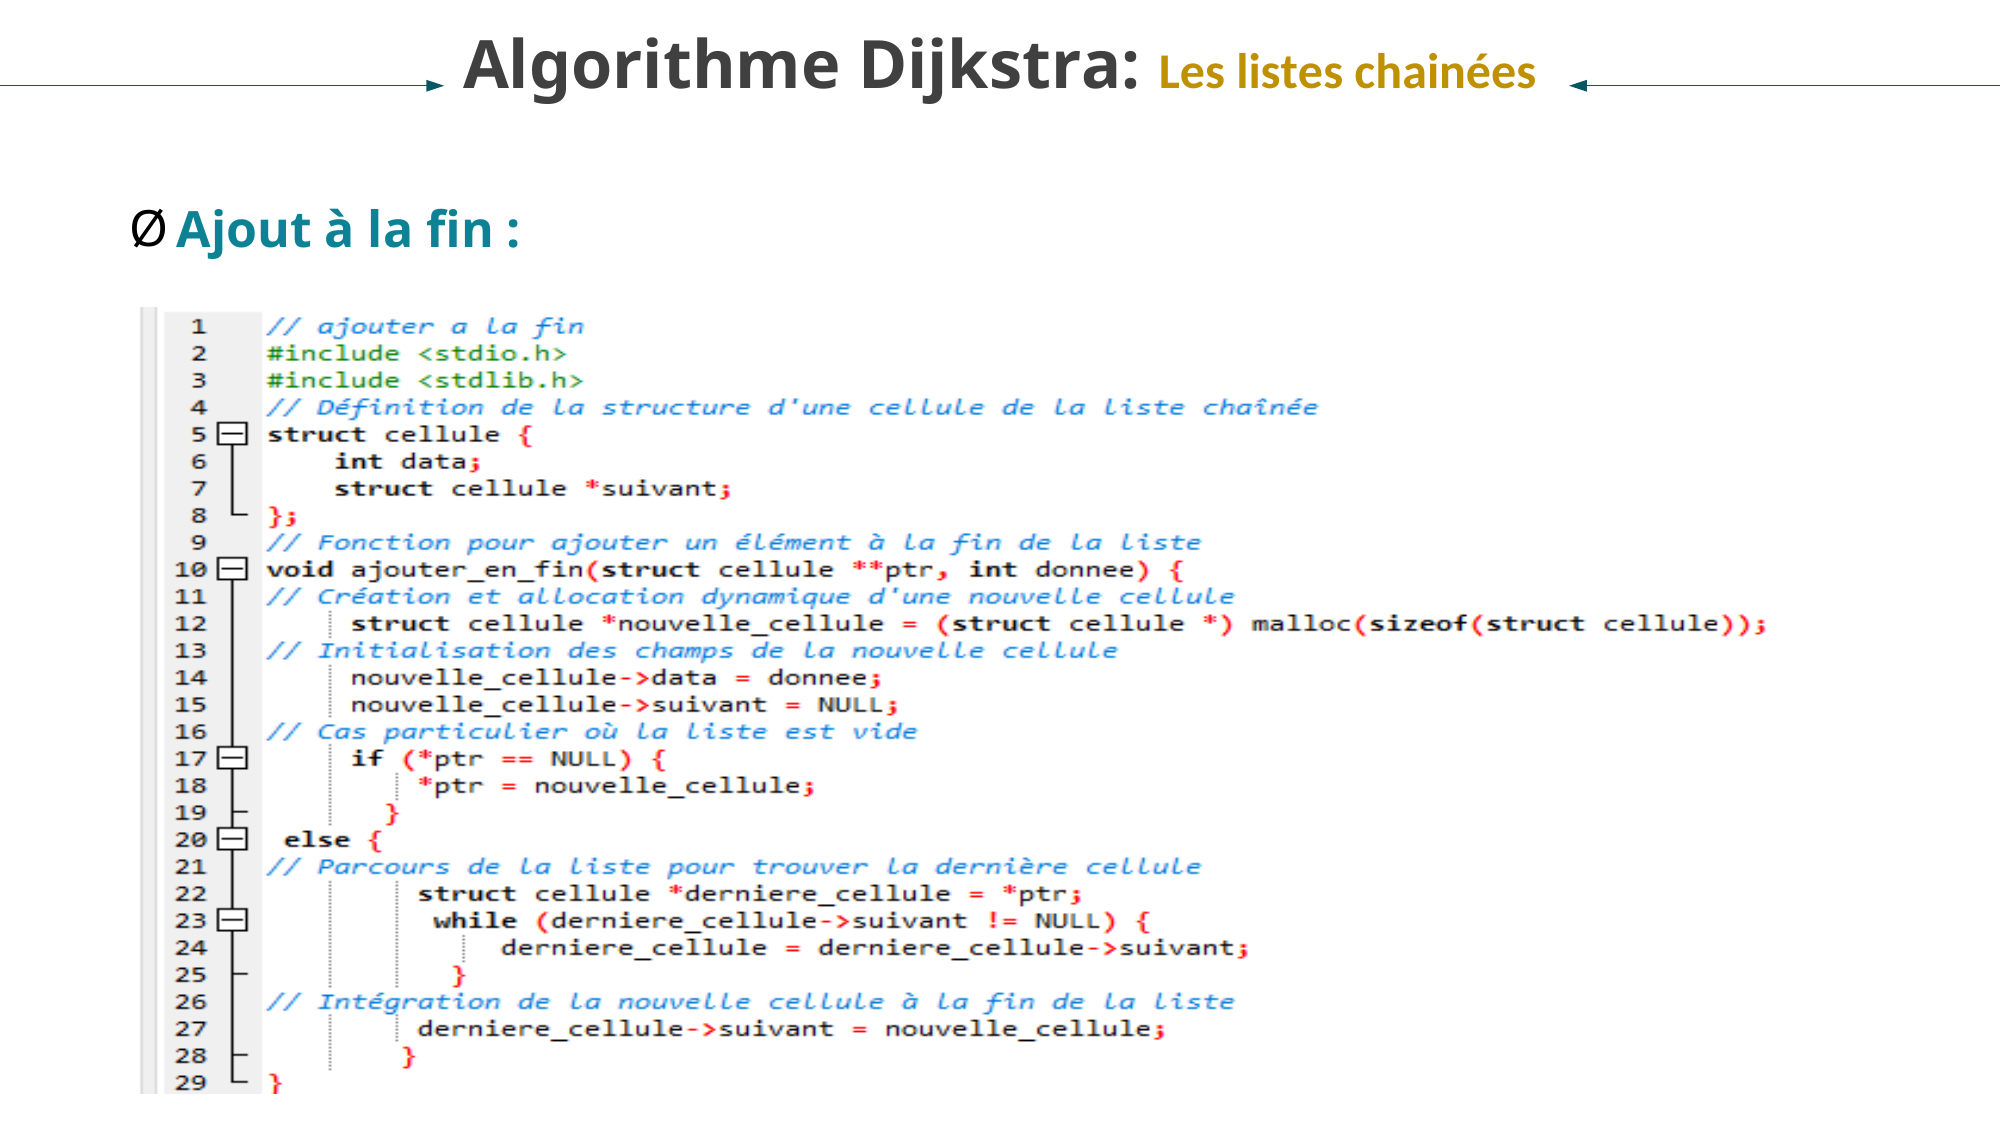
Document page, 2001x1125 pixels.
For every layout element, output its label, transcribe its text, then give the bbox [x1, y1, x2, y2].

text_box Ajout à la fin : [114, 189, 1560, 266]
picture [134, 307, 1868, 1094]
text_box Algorithme Dijkstra: Les listes chainées [37, 31, 1963, 104]
